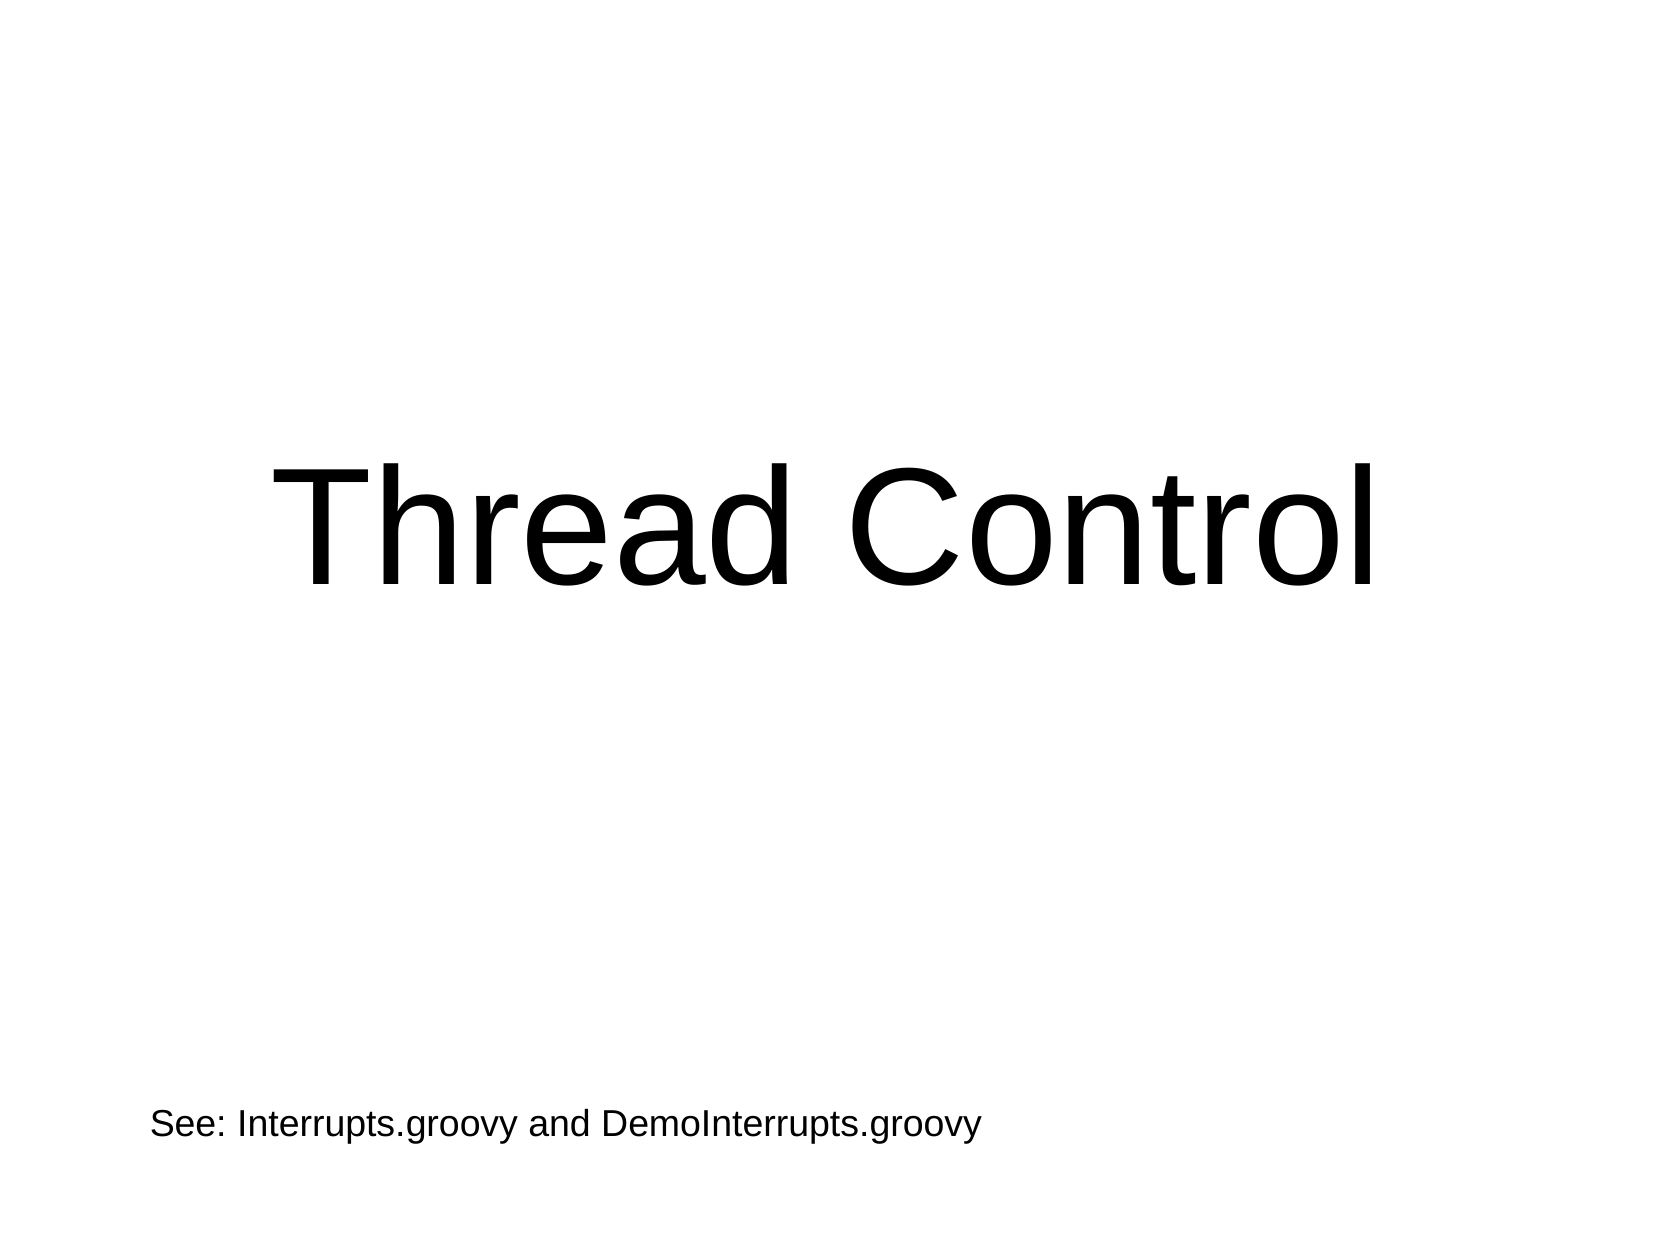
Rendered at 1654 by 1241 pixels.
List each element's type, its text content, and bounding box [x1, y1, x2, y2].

text_box Thread Control [144, 426, 1510, 628]
text_box See: Interrupts.groovy and DemoInterrupts.groovy [135, 1095, 1501, 1152]
